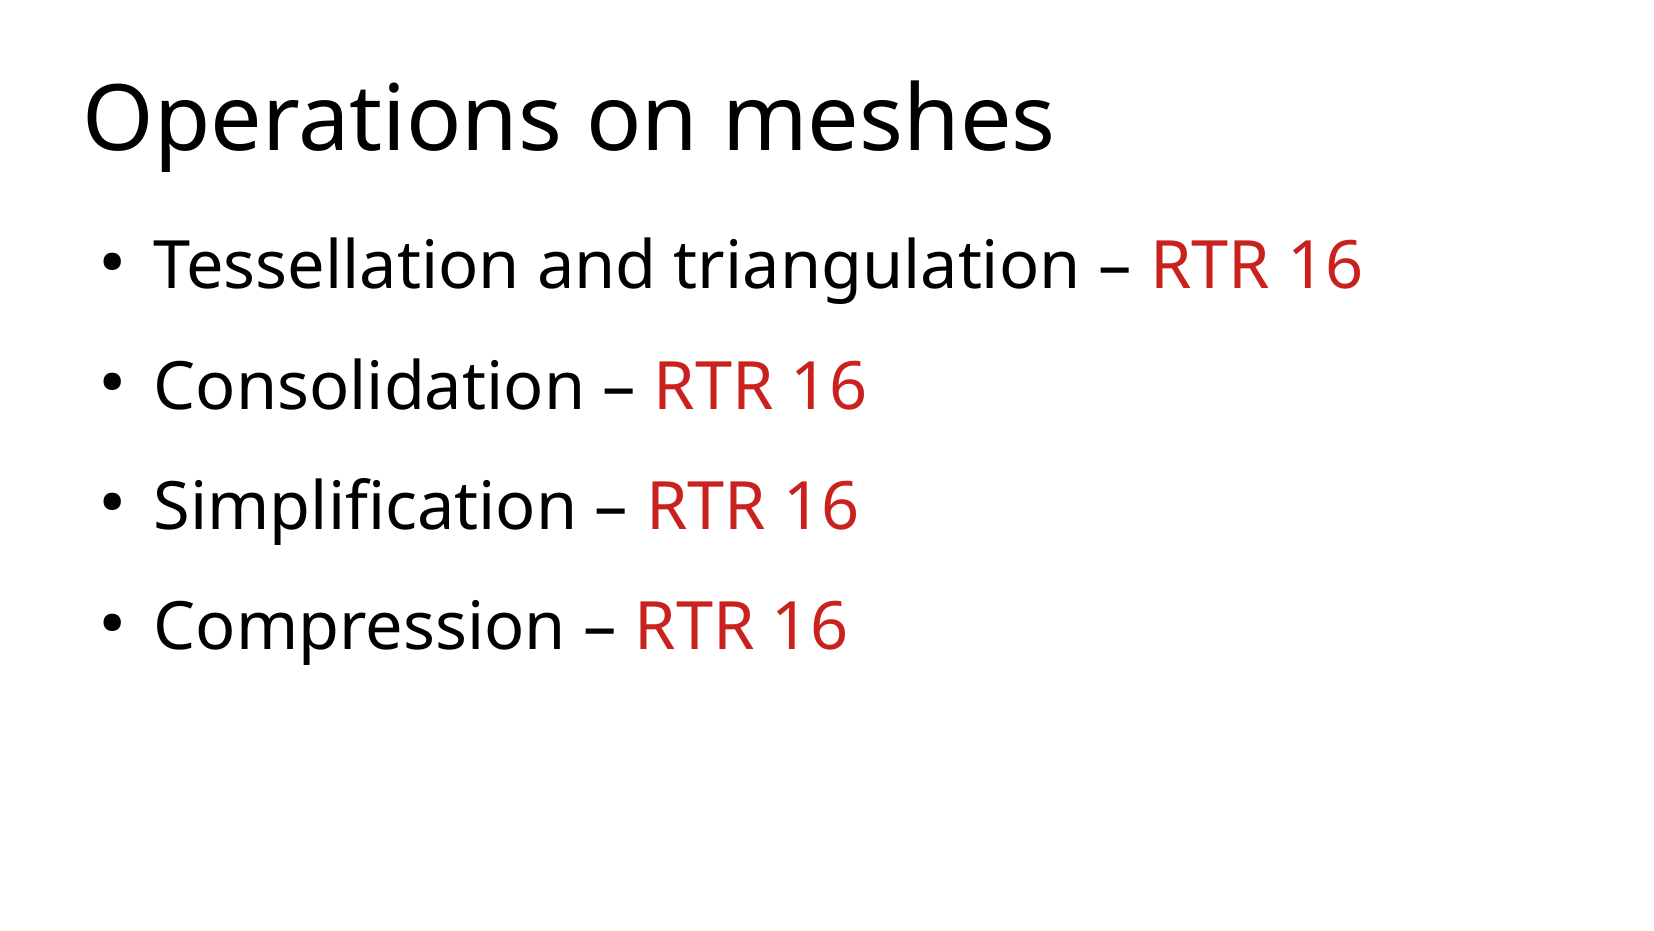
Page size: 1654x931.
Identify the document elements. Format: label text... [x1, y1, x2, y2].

list Tessellation and triangulation – RTR 16 Consolidation – RTR 16 Simplification – RTR 16 Compression – RTR 16 [82, 217, 1571, 758]
title Operations on meshes [82, 37, 1571, 193]
